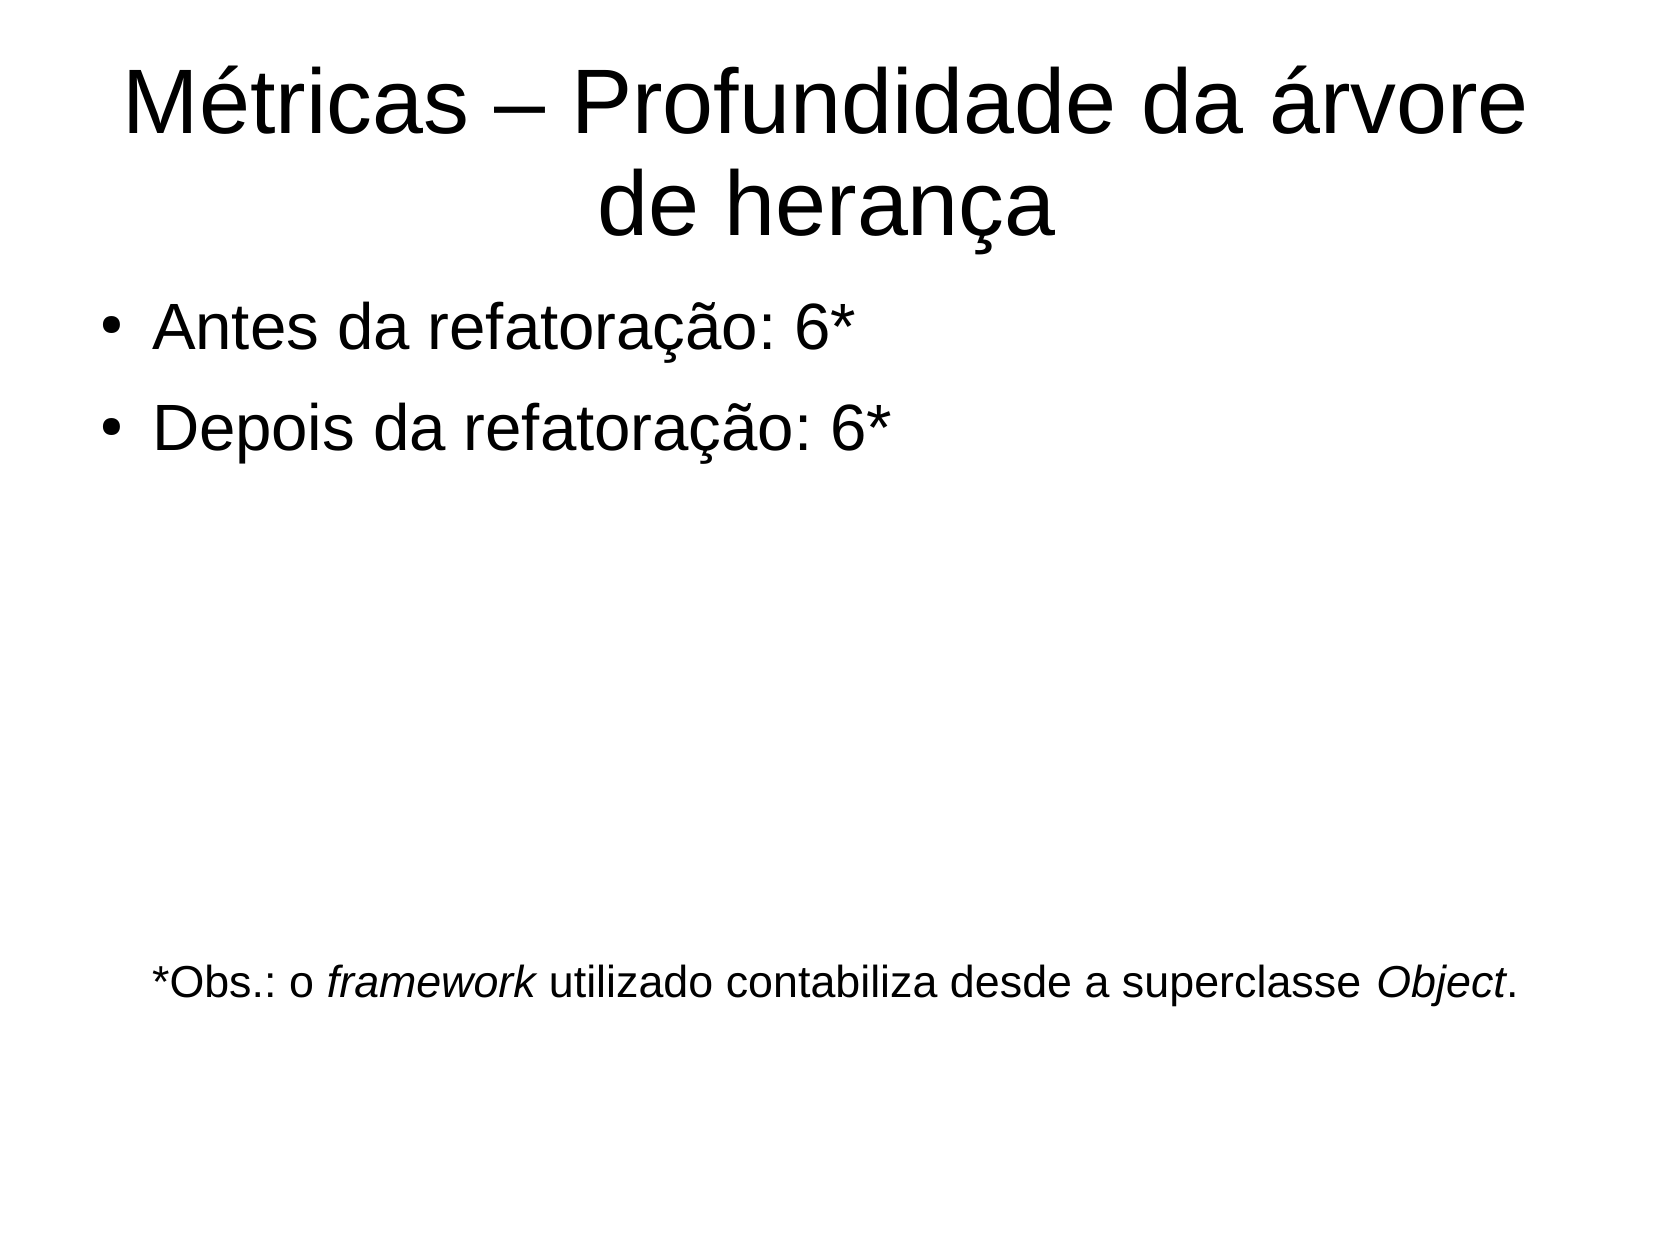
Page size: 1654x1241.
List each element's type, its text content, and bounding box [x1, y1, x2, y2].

title Métricas – Profundidade da árvore de herança [82, 49, 1571, 257]
list Antes da refatoração: 6* Depois da refatoração: 6* *Obs.: o framework utilizado contabiliza desde a superclasse Object. [82, 290, 1571, 1010]
